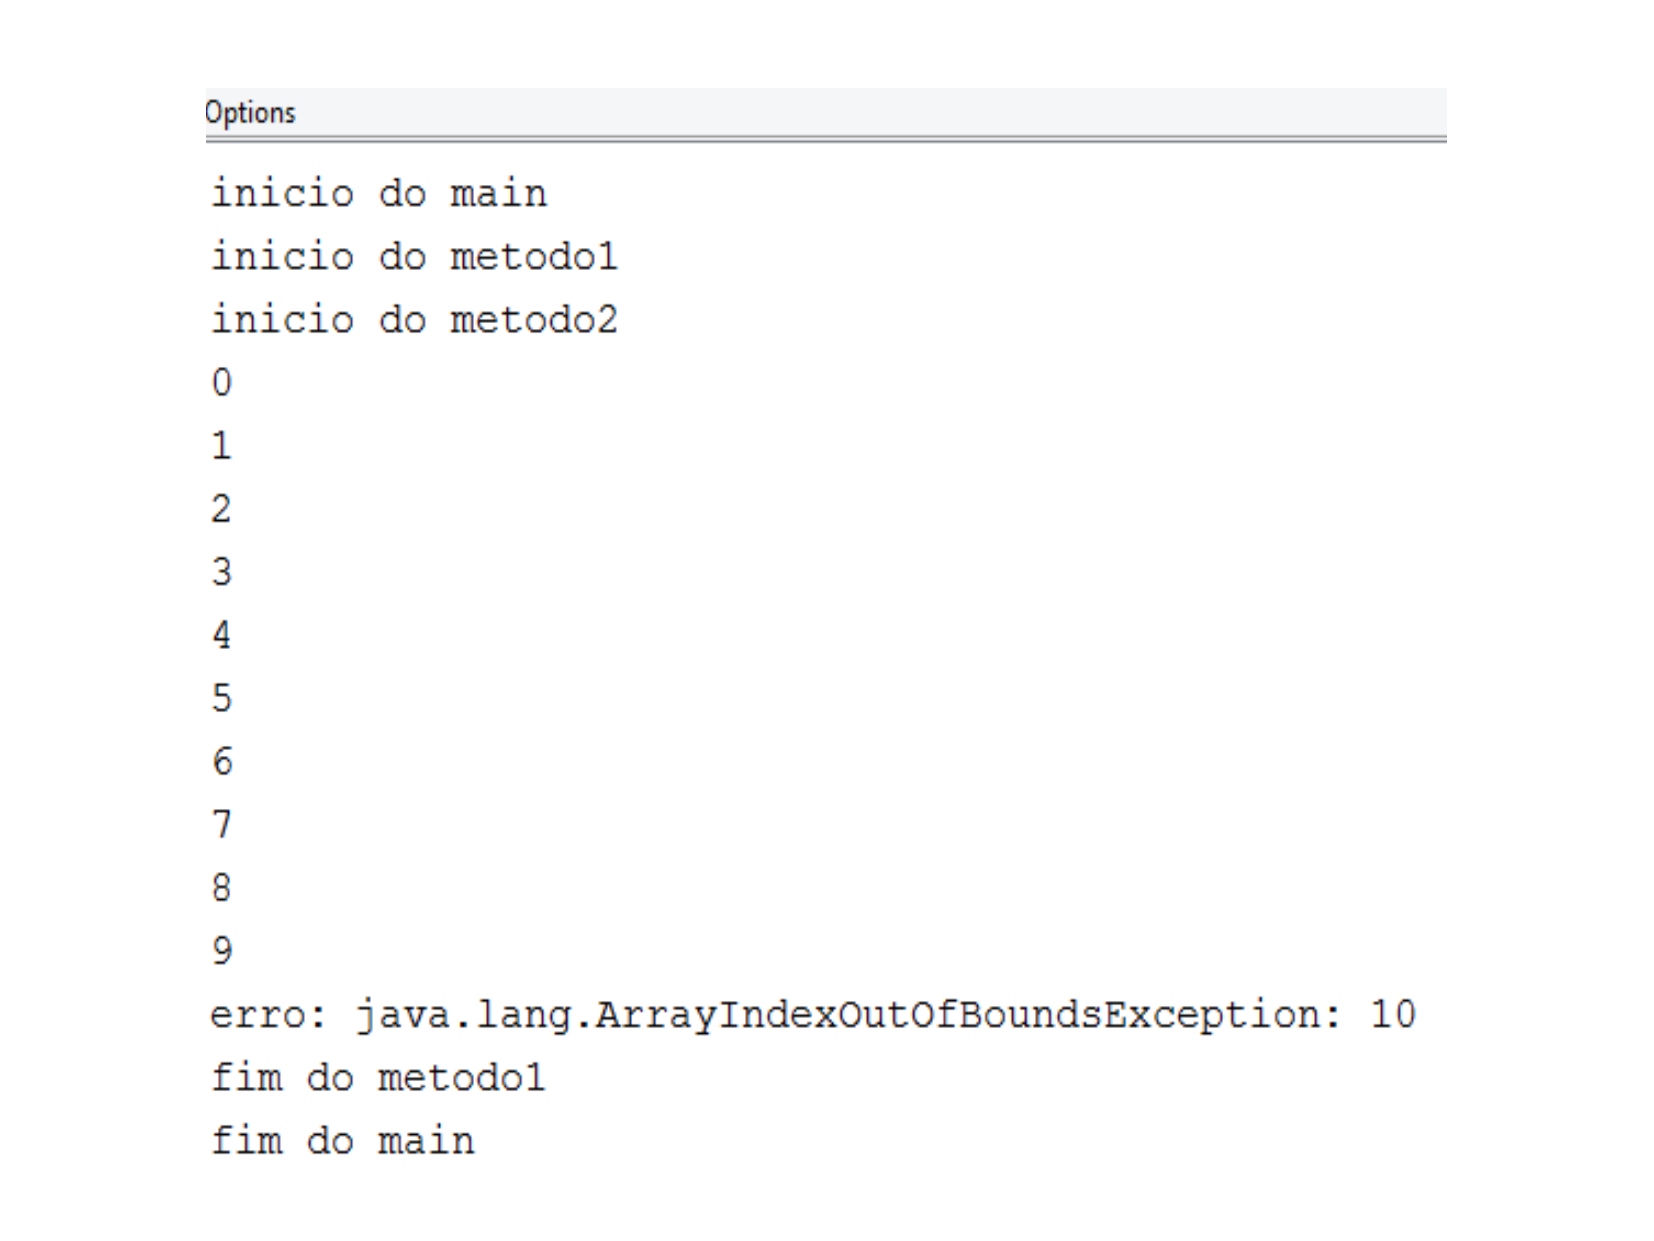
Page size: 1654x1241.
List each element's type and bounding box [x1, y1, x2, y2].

picture [206, 88, 1447, 1182]
